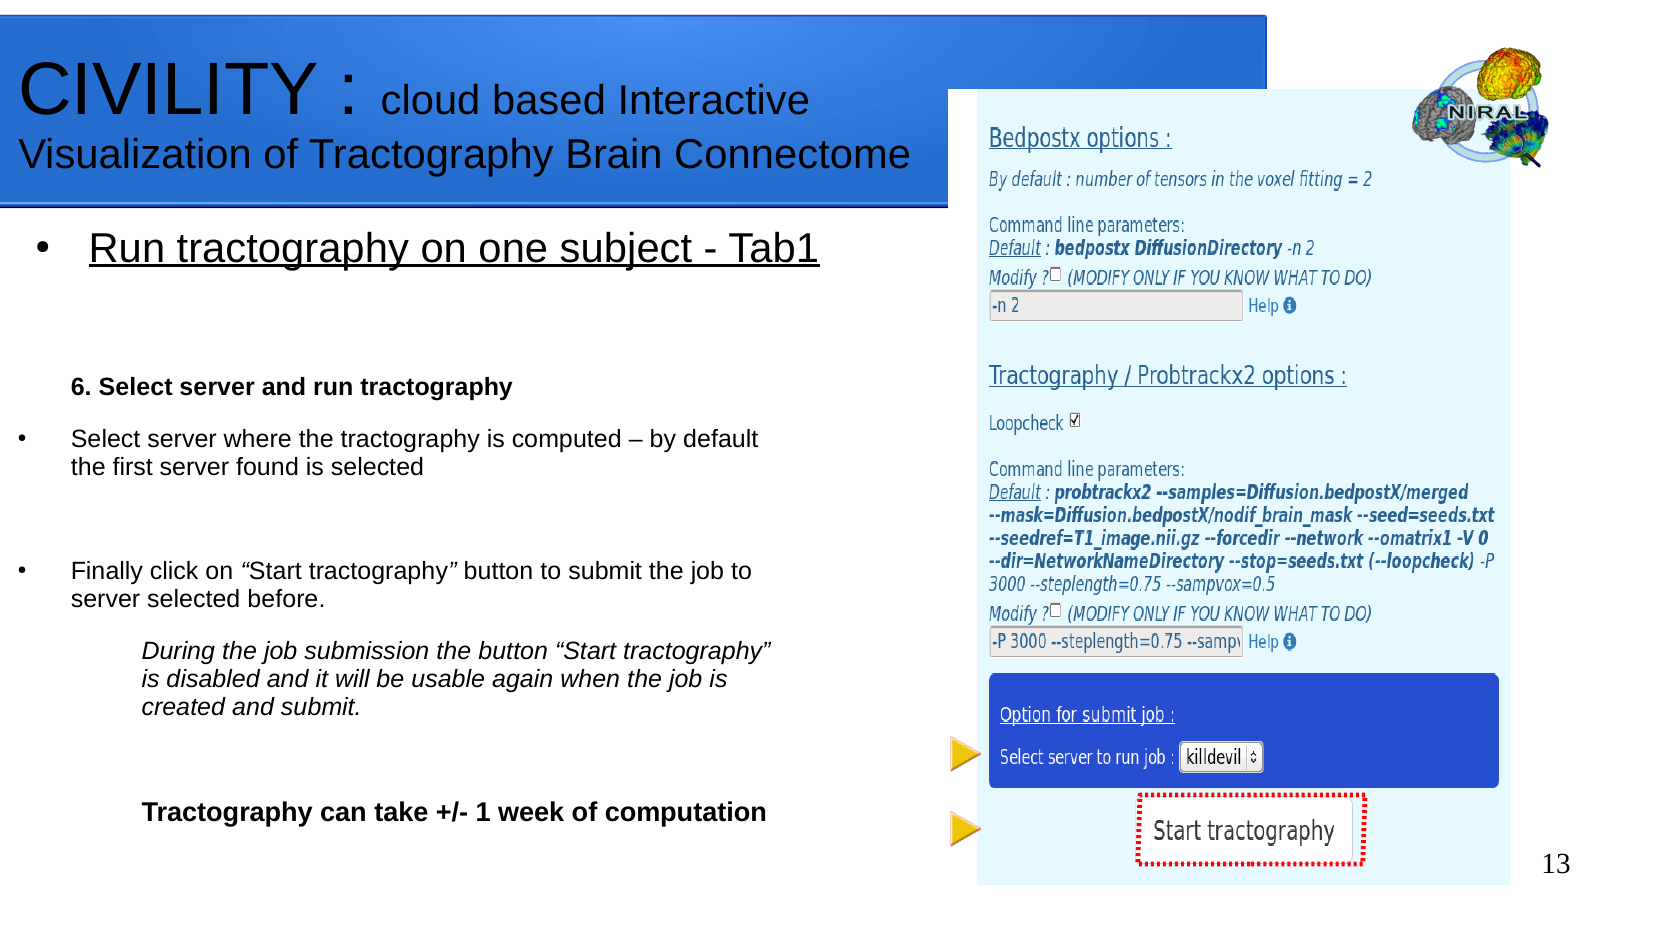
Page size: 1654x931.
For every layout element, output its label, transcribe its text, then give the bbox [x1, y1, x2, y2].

text_box 6. Select server and run tractography Select server where the tractography is computed – by default the first server found is selected Finally click on “Start tractography” button to submit the job to server selected before. During the job submission the button “Start tractography” is disabled and it will be usable again when the job is created and submit. Tractography can take +/- 1 week of computation [0, 300, 796, 901]
list Run tractography on one subject - Tab1 [17, 224, 1506, 308]
title CIVILITY : cloud based Interactive Visualization of Tractography Brain Connectome [18, 35, 961, 189]
picture [0, 13, 1576, 886]
